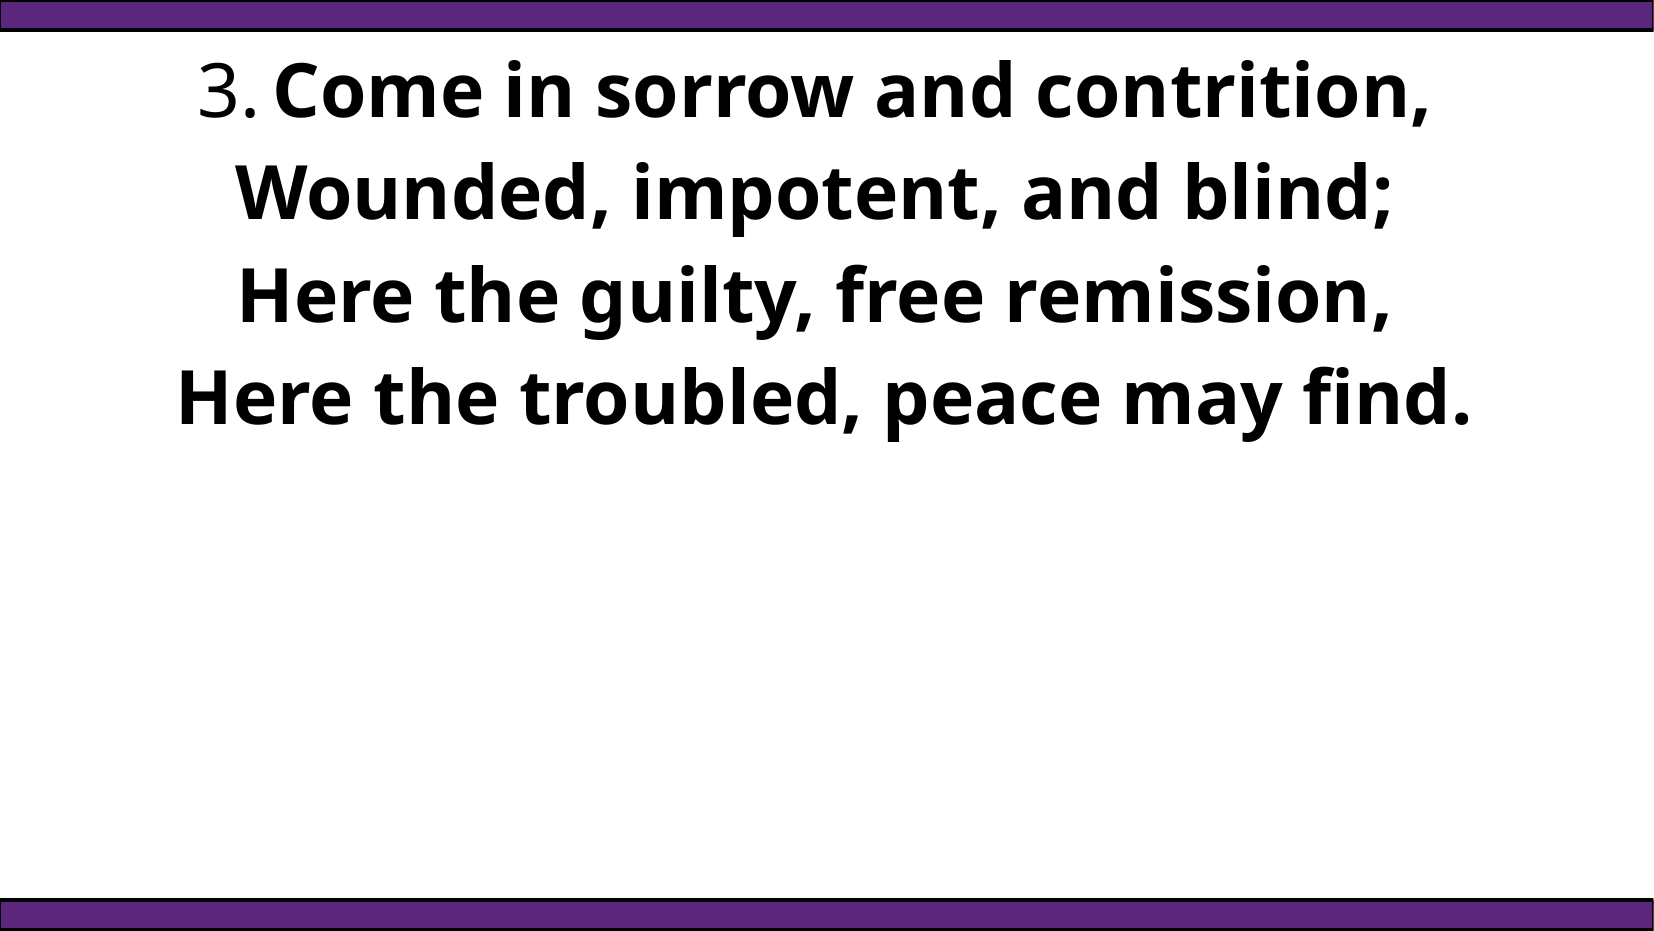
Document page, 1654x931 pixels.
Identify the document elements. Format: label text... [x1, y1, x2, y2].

picture [0, 31, 1654, 900]
text_box [0, 0, 1654, 31]
text_box [0, 900, 1654, 931]
text_box 3. Come in sorrow and contrition, Wounded, impotent, and blind; Here the guilty, free remission, Here the troubled, peace may find. [75, 30, 1576, 445]
